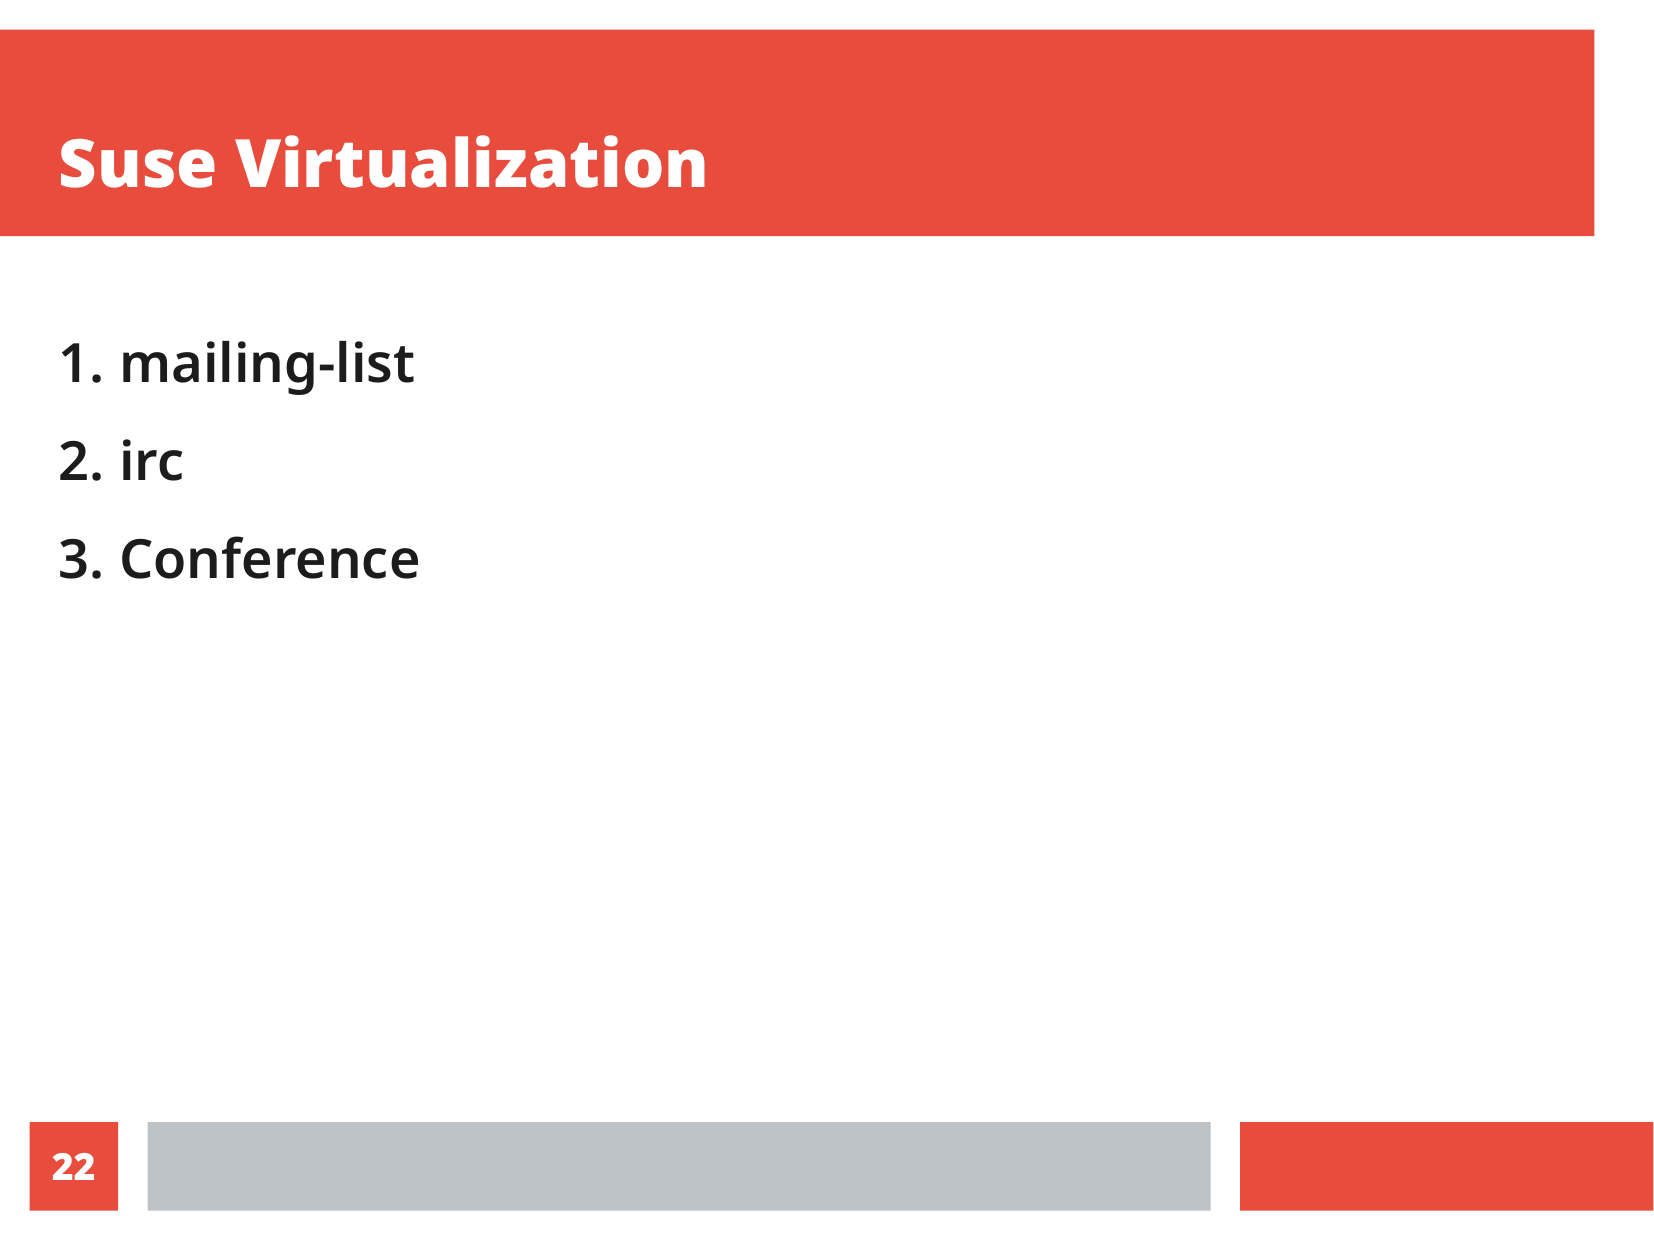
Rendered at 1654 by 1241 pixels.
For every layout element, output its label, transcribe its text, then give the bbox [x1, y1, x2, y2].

list 1. mailing-list 2. irc 3. Conference [59, 324, 1565, 1093]
title Suse Virtualization [59, 59, 1595, 207]
